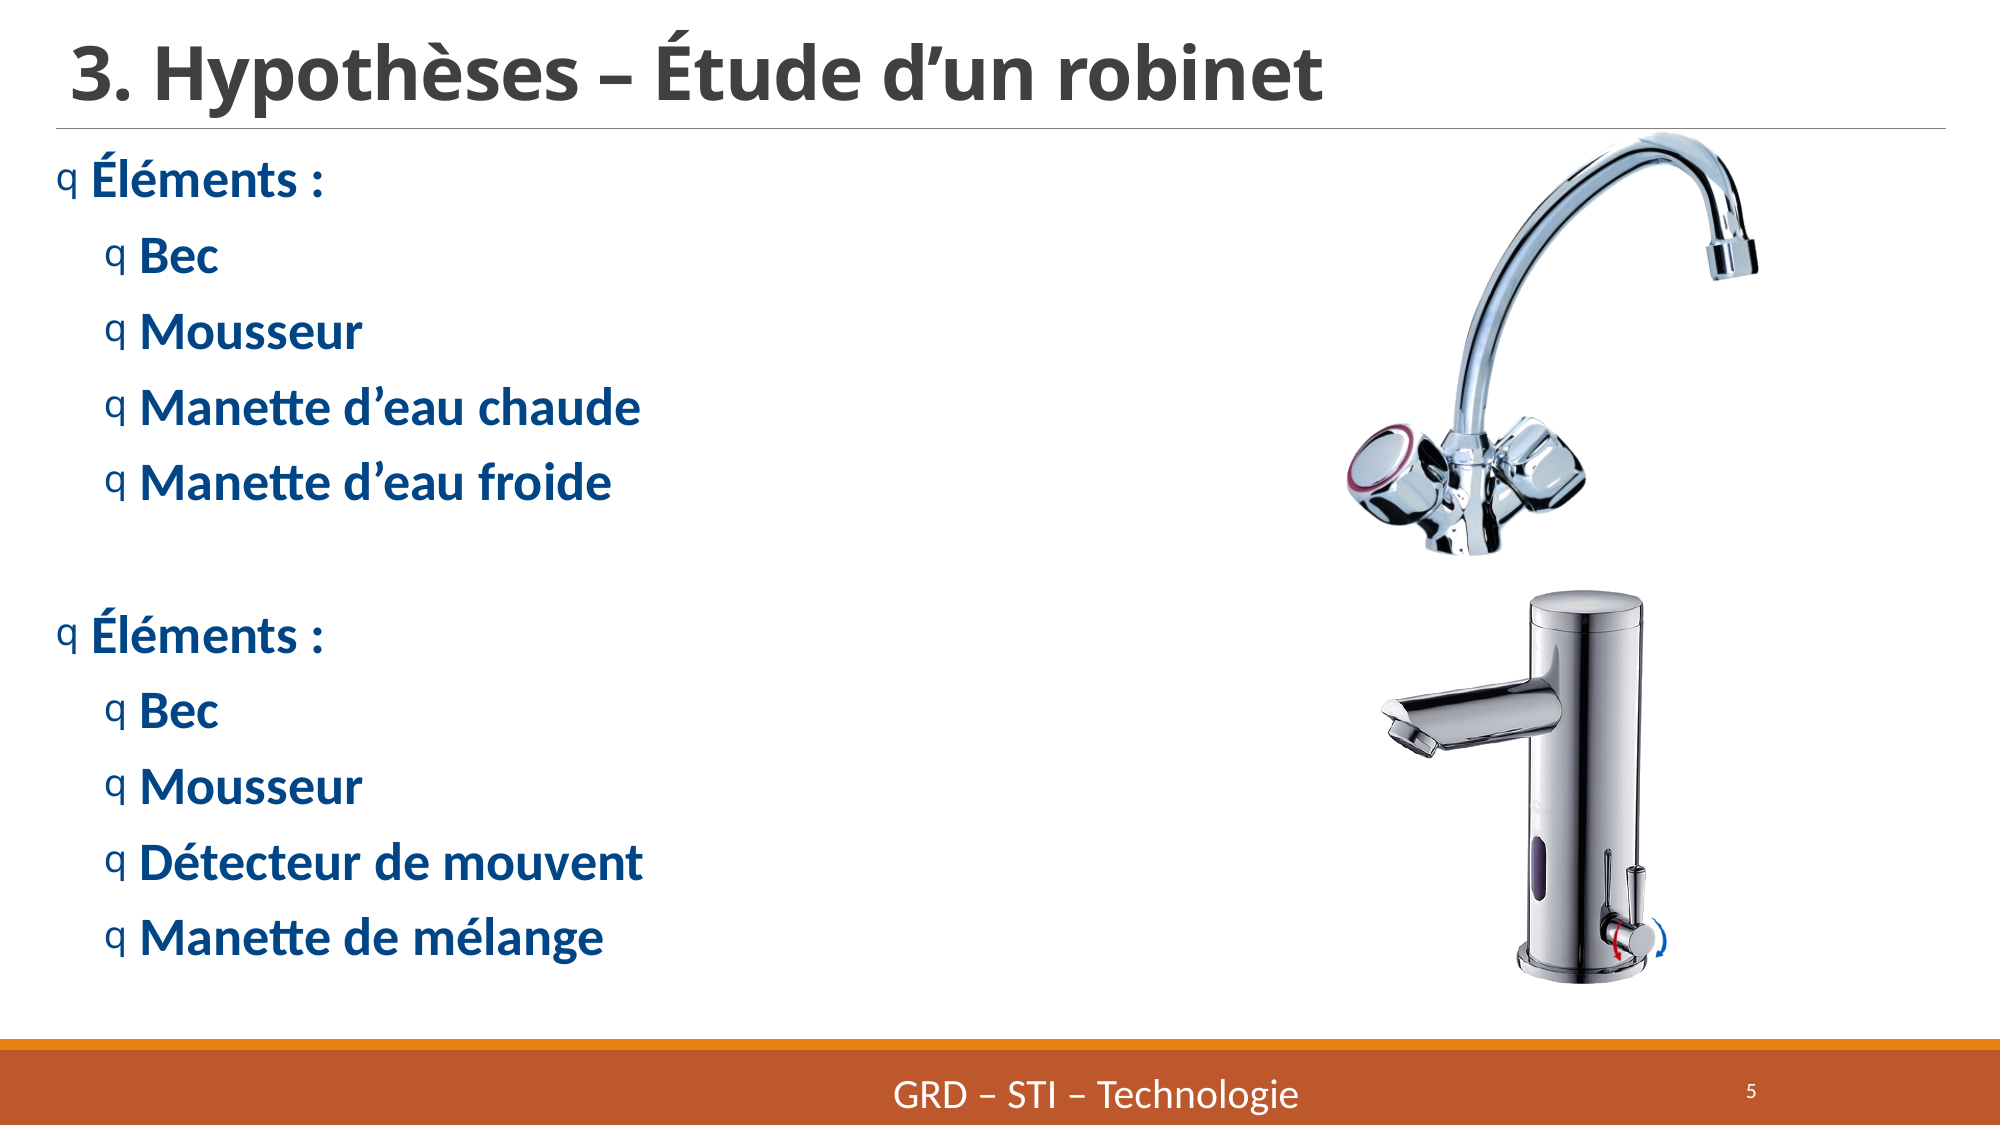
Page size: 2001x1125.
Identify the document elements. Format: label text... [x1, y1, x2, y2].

picture [1346, 129, 1759, 556]
list Éléments : Bec Mousseur Manette d’eau chaude Manette d’eau froide Éléments : Bec Mousseur Détecteur de mouvent Manette de mélange [55, 148, 1949, 993]
title 3. Hypothèses – Étude d’un robinet [55, 0, 1949, 124]
picture [1381, 590, 1667, 984]
